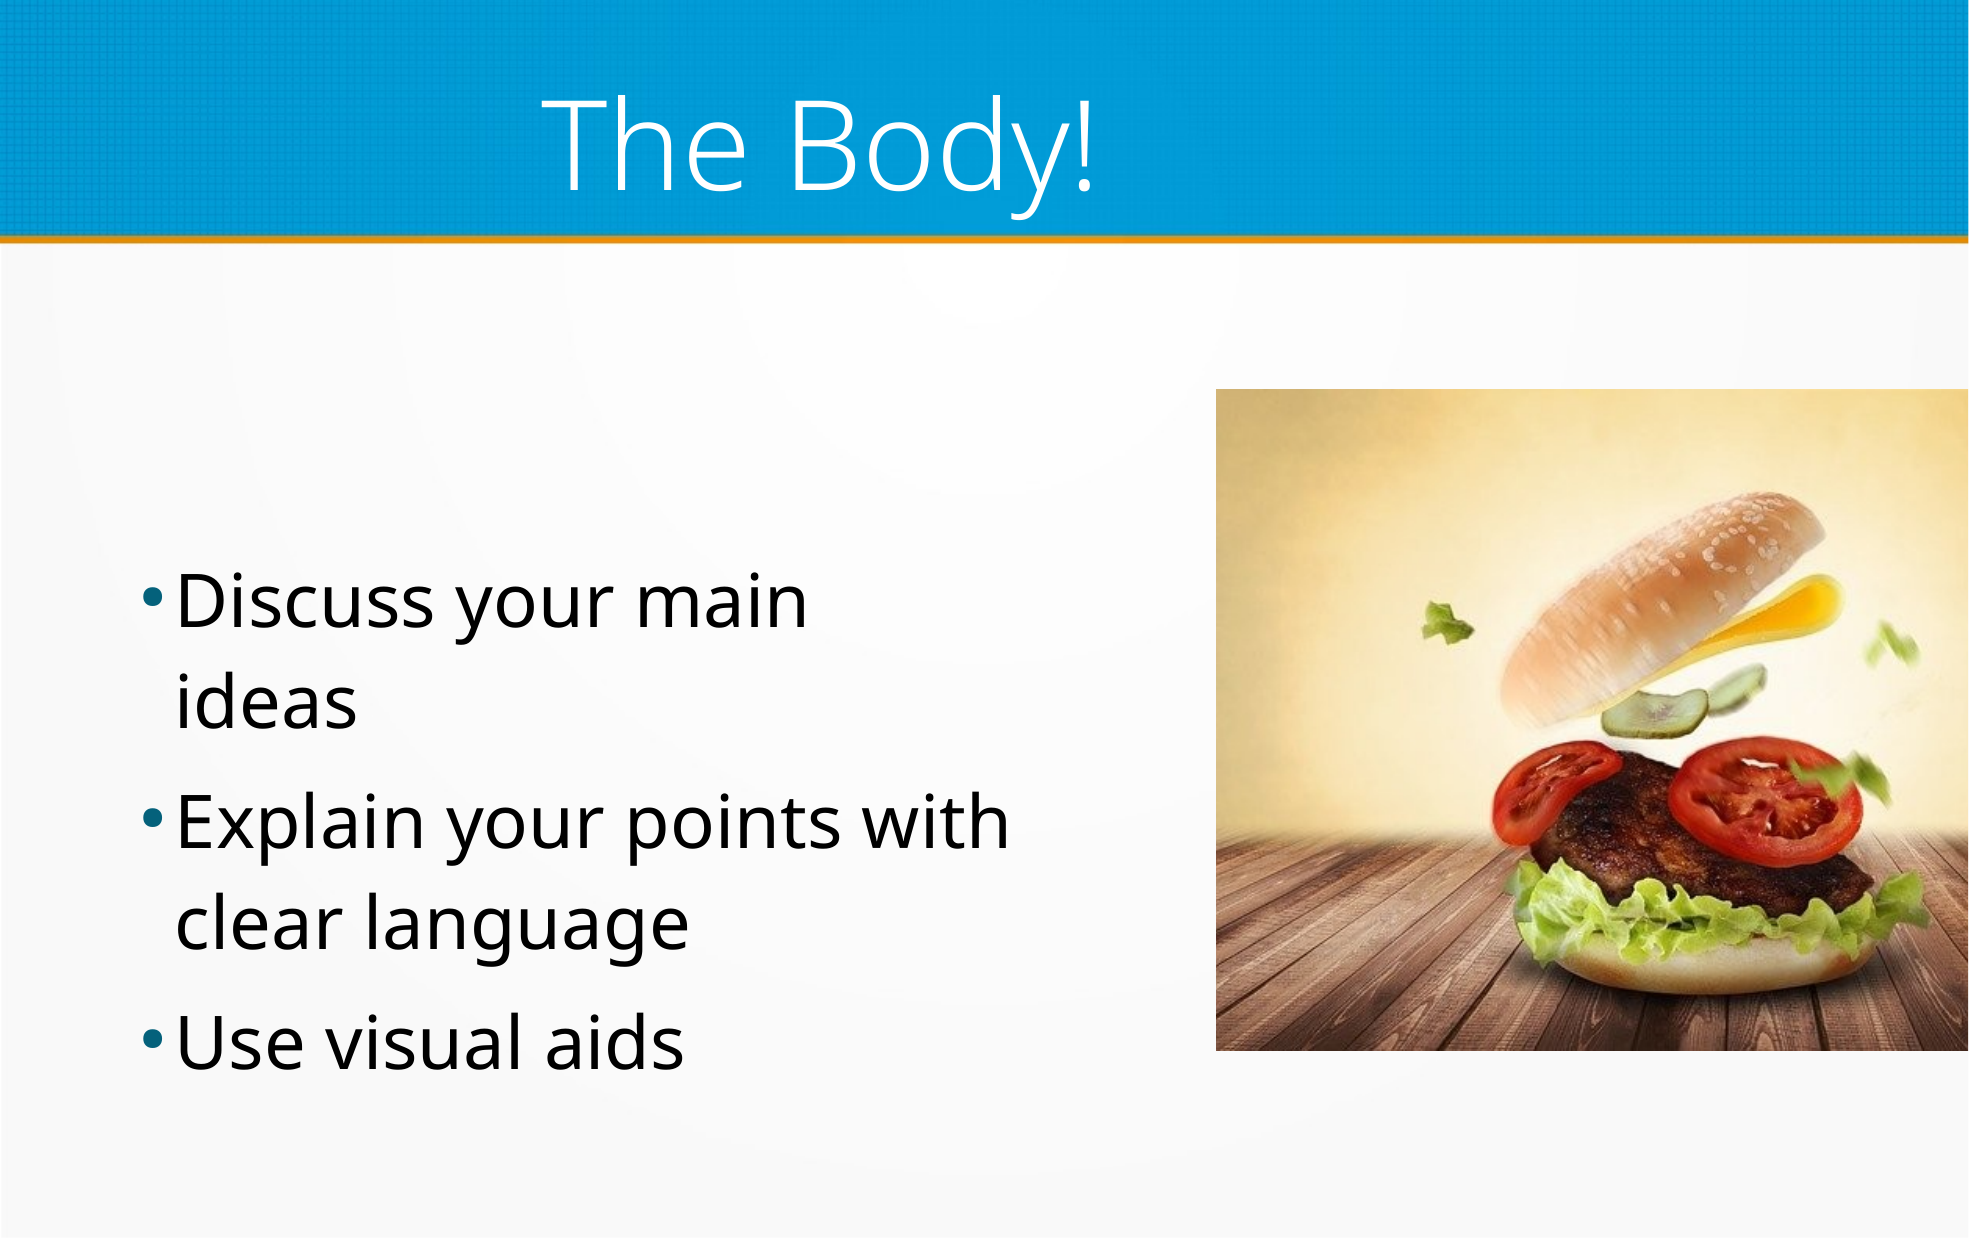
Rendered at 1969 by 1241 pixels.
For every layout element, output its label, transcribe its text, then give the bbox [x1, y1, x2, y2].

list Discuss your main ideas Explain your points with clear language Use visual aids [128, 307, 1890, 1099]
picture [0, 233, 1969, 1241]
title The Body! [98, 19, 1870, 227]
